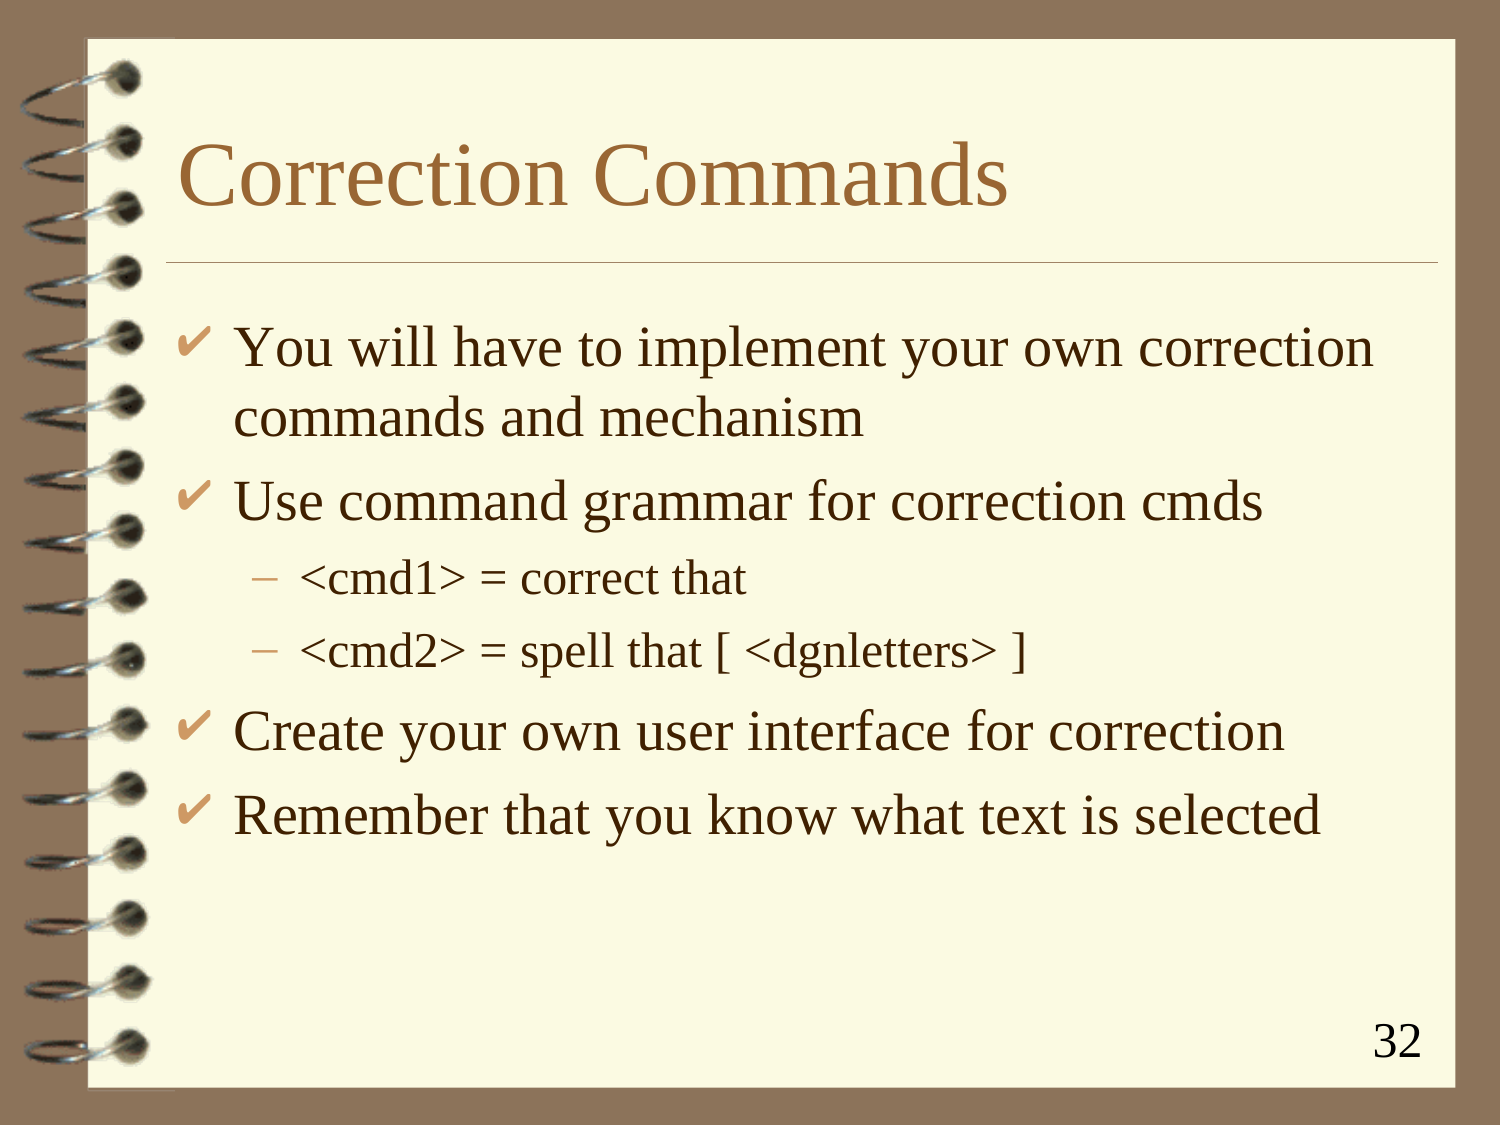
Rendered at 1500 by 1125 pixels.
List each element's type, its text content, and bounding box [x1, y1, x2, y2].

title Correction Commands [162, 74, 1438, 263]
picture [0, 0, 175, 1125]
list You will have to implement your own correction commands and mechanism Use command grammar for correction cmds <cmd1> = correct that <cmd2> = spell that [ <dgnletters> ] Create your own user interface for correction Remember that you know what text is selected [162, 299, 1438, 976]
